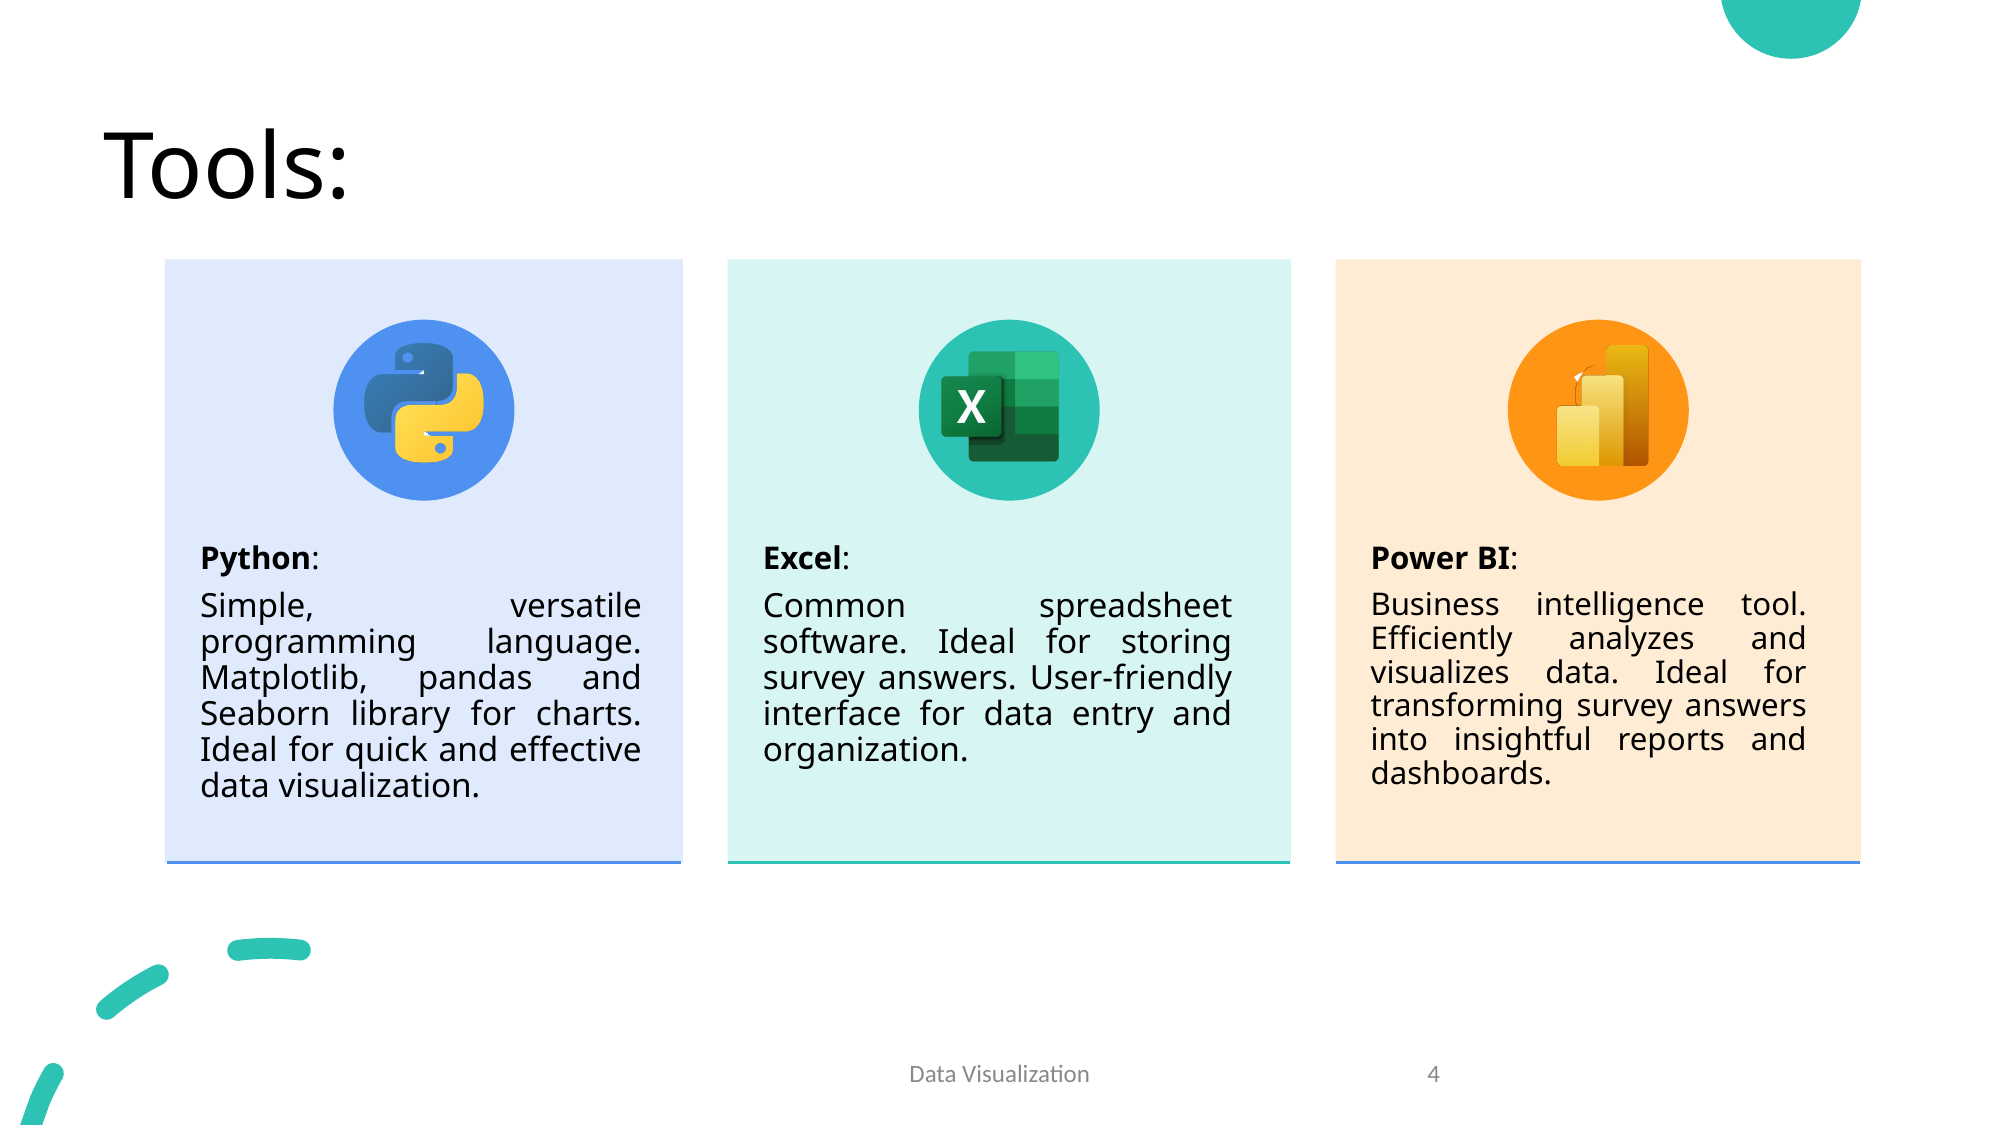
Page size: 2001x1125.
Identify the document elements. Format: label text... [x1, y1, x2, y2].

text_box Data Visualization [662, 1042, 1338, 1103]
picture [877, 324, 1123, 489]
text_box 2 [981, 319, 1037, 324]
text_box Python: Simple, versatile programming language. Matplotlib, pandas and Seaborn library for charts. Ideal for quick and effective data visualization. [164, 259, 683, 863]
text_box 3 [1507, 319, 1689, 501]
text_box Power BI: Business intelligence tool. Efficiently analyzes and visualizes data. Ideal for transforming survey answers into insightful reports and dashboards. [1335, 259, 1862, 863]
text_box 1 [333, 319, 515, 501]
title Tools: [88, 59, 1814, 278]
picture [1542, 345, 1663, 466]
text_box [1412, 1042, 1863, 1103]
text_box Excel: Common spreadsheet software. Ideal for storing survey answers. User-friendly interface for data entry and organization. [727, 259, 1291, 863]
text_box 2 [964, 489, 1054, 501]
picture [364, 343, 484, 463]
